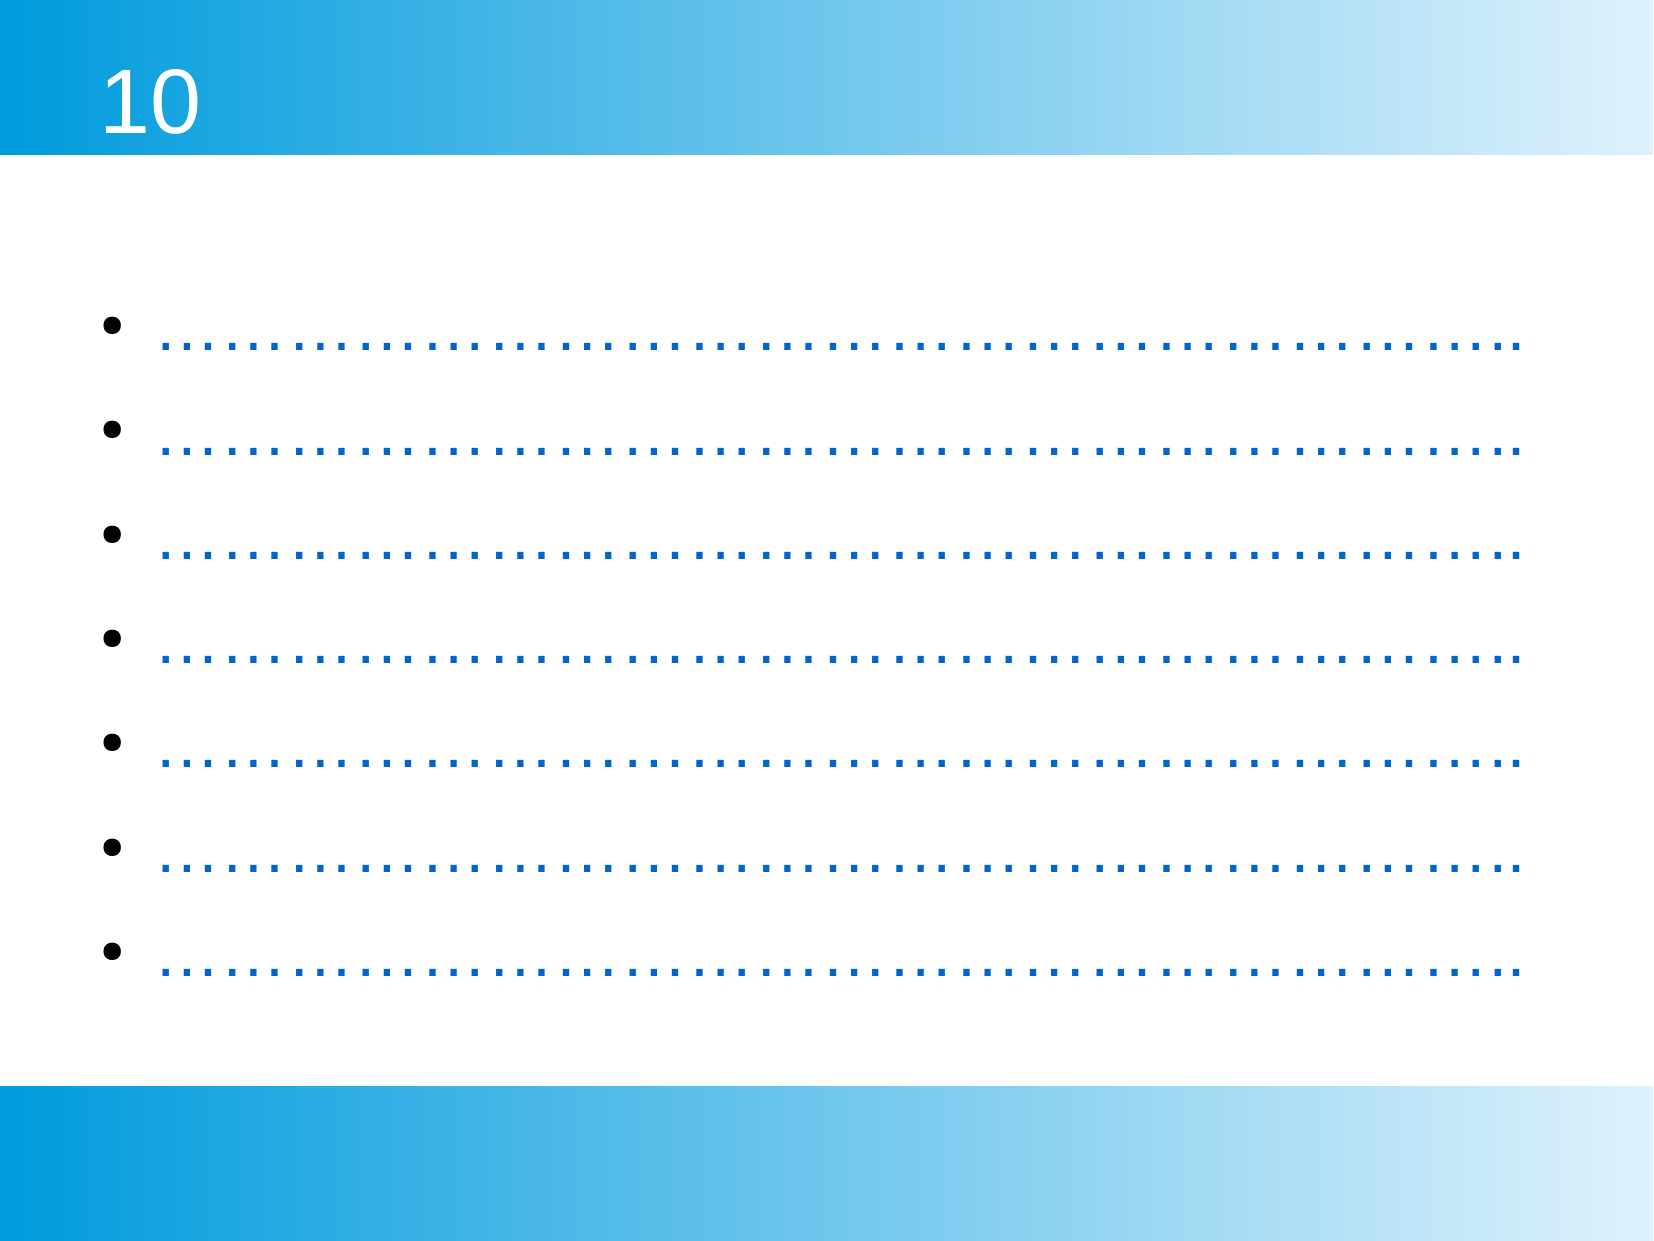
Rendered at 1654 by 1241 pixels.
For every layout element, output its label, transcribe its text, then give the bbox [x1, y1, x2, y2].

title 10 [82, 49, 1571, 155]
list …………………………………………………….. …………………………………………………….. …………………………………………………….. …………………………………………………….. …………………………………………………….. …………………………………………………….. …………………………………………………….. [82, 290, 1571, 1010]
